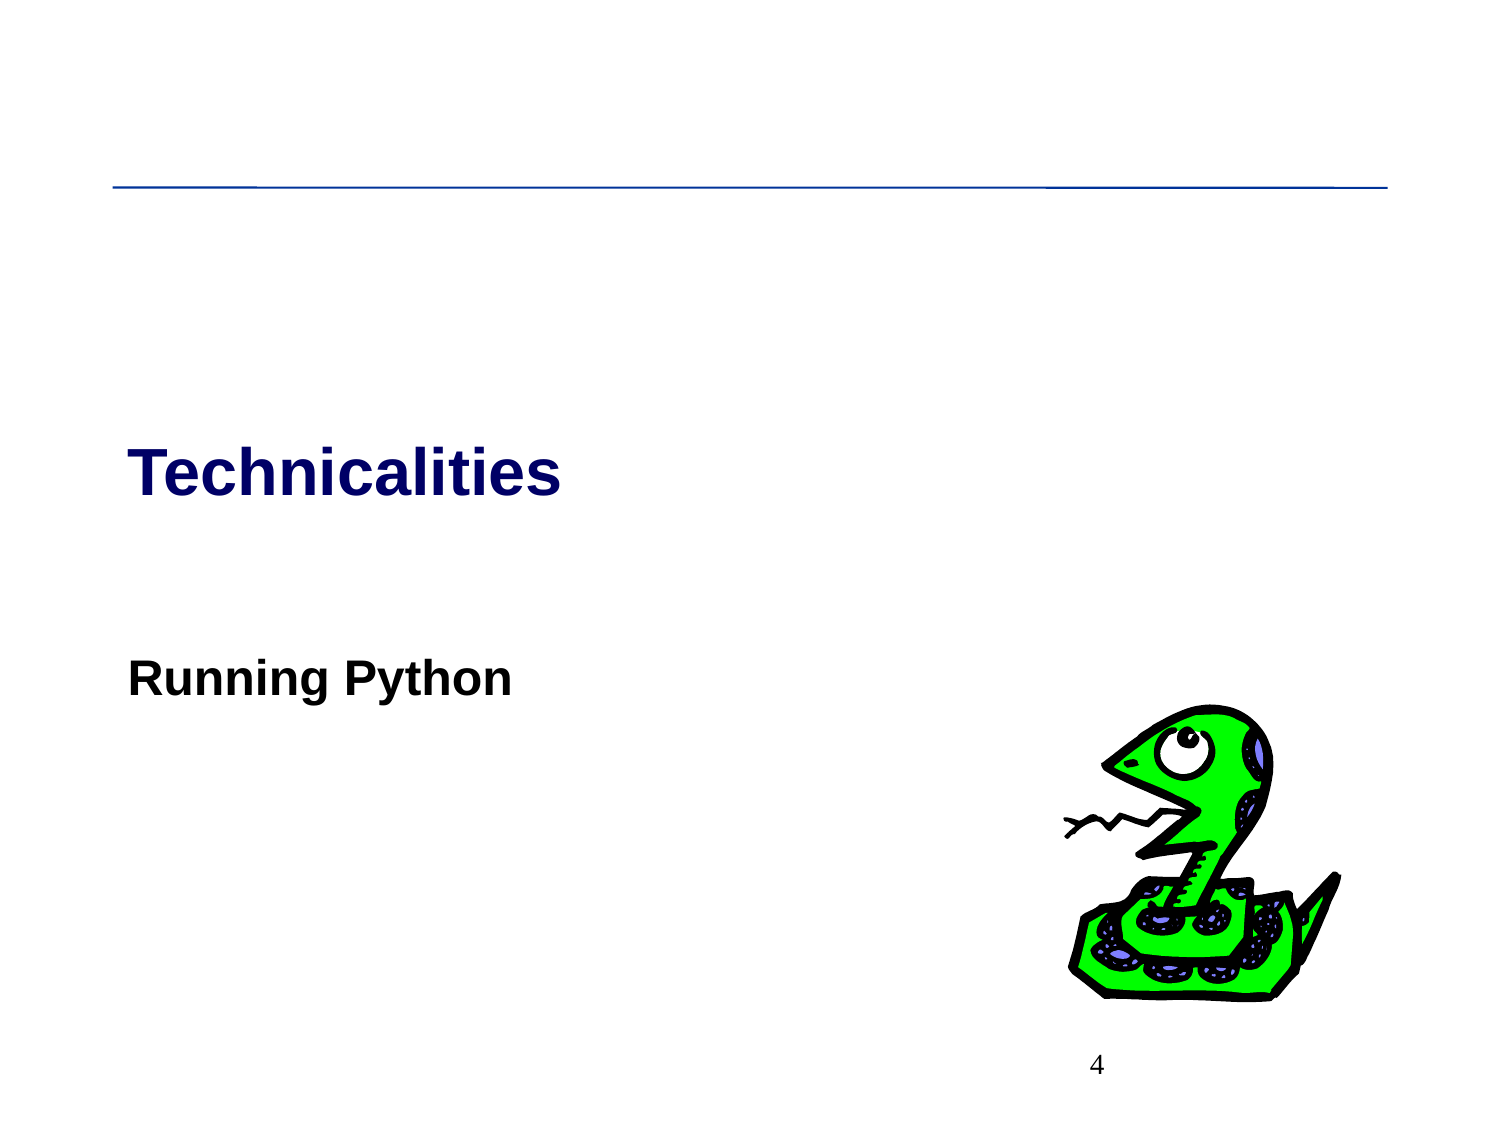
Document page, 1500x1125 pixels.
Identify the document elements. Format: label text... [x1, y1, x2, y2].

title Technicalities [112, 421, 1388, 517]
text_box <number> [1074, 1024, 1424, 1102]
subtitle Running Python [112, 637, 1275, 713]
picture [1062, 699, 1342, 1005]
